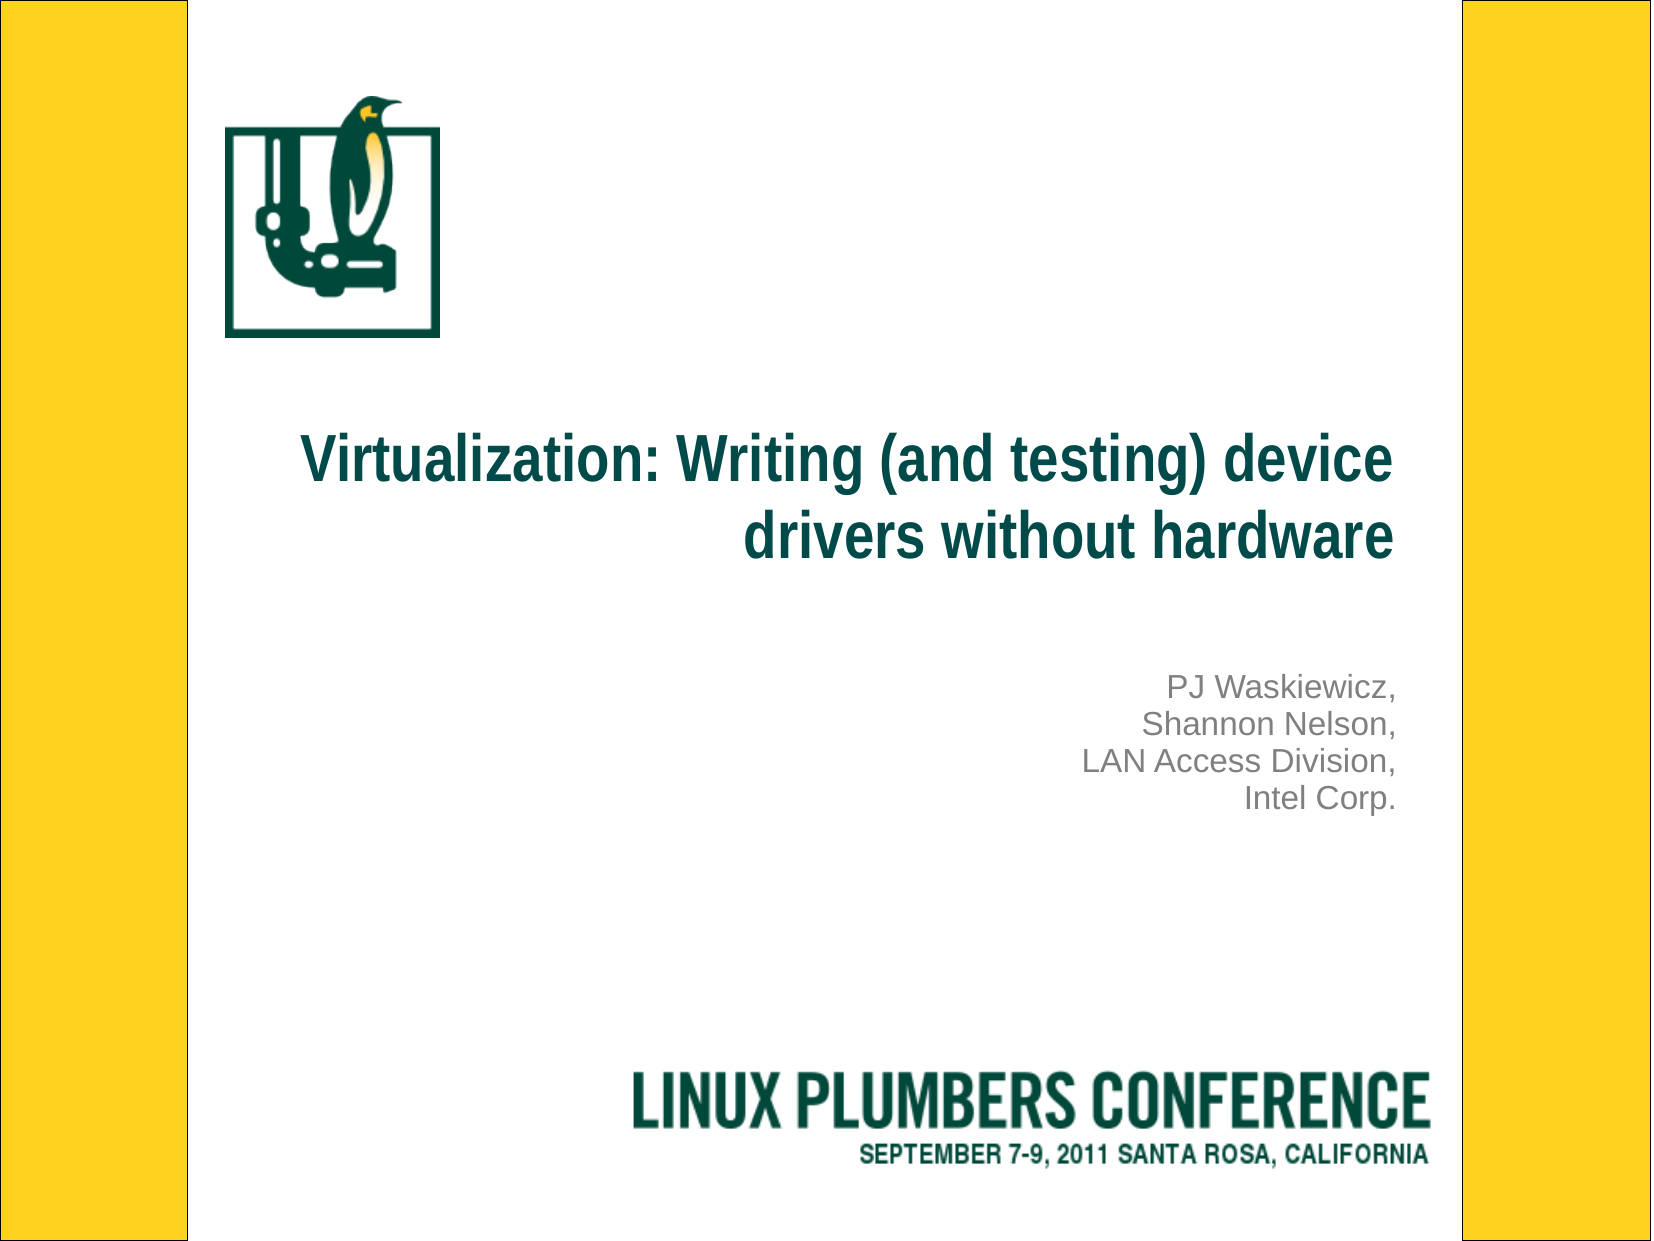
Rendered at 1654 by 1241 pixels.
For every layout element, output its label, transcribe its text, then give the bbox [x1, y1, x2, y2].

picture [225, 96, 440, 338]
text_box PJ Waskiewicz, Shannon Nelson, LAN Access Division, Intel Corp. [1050, 661, 1412, 825]
text_box Virtualization: Writing (and testing) device drivers without hardware [296, 379, 1396, 613]
picture [619, 1034, 1441, 1184]
